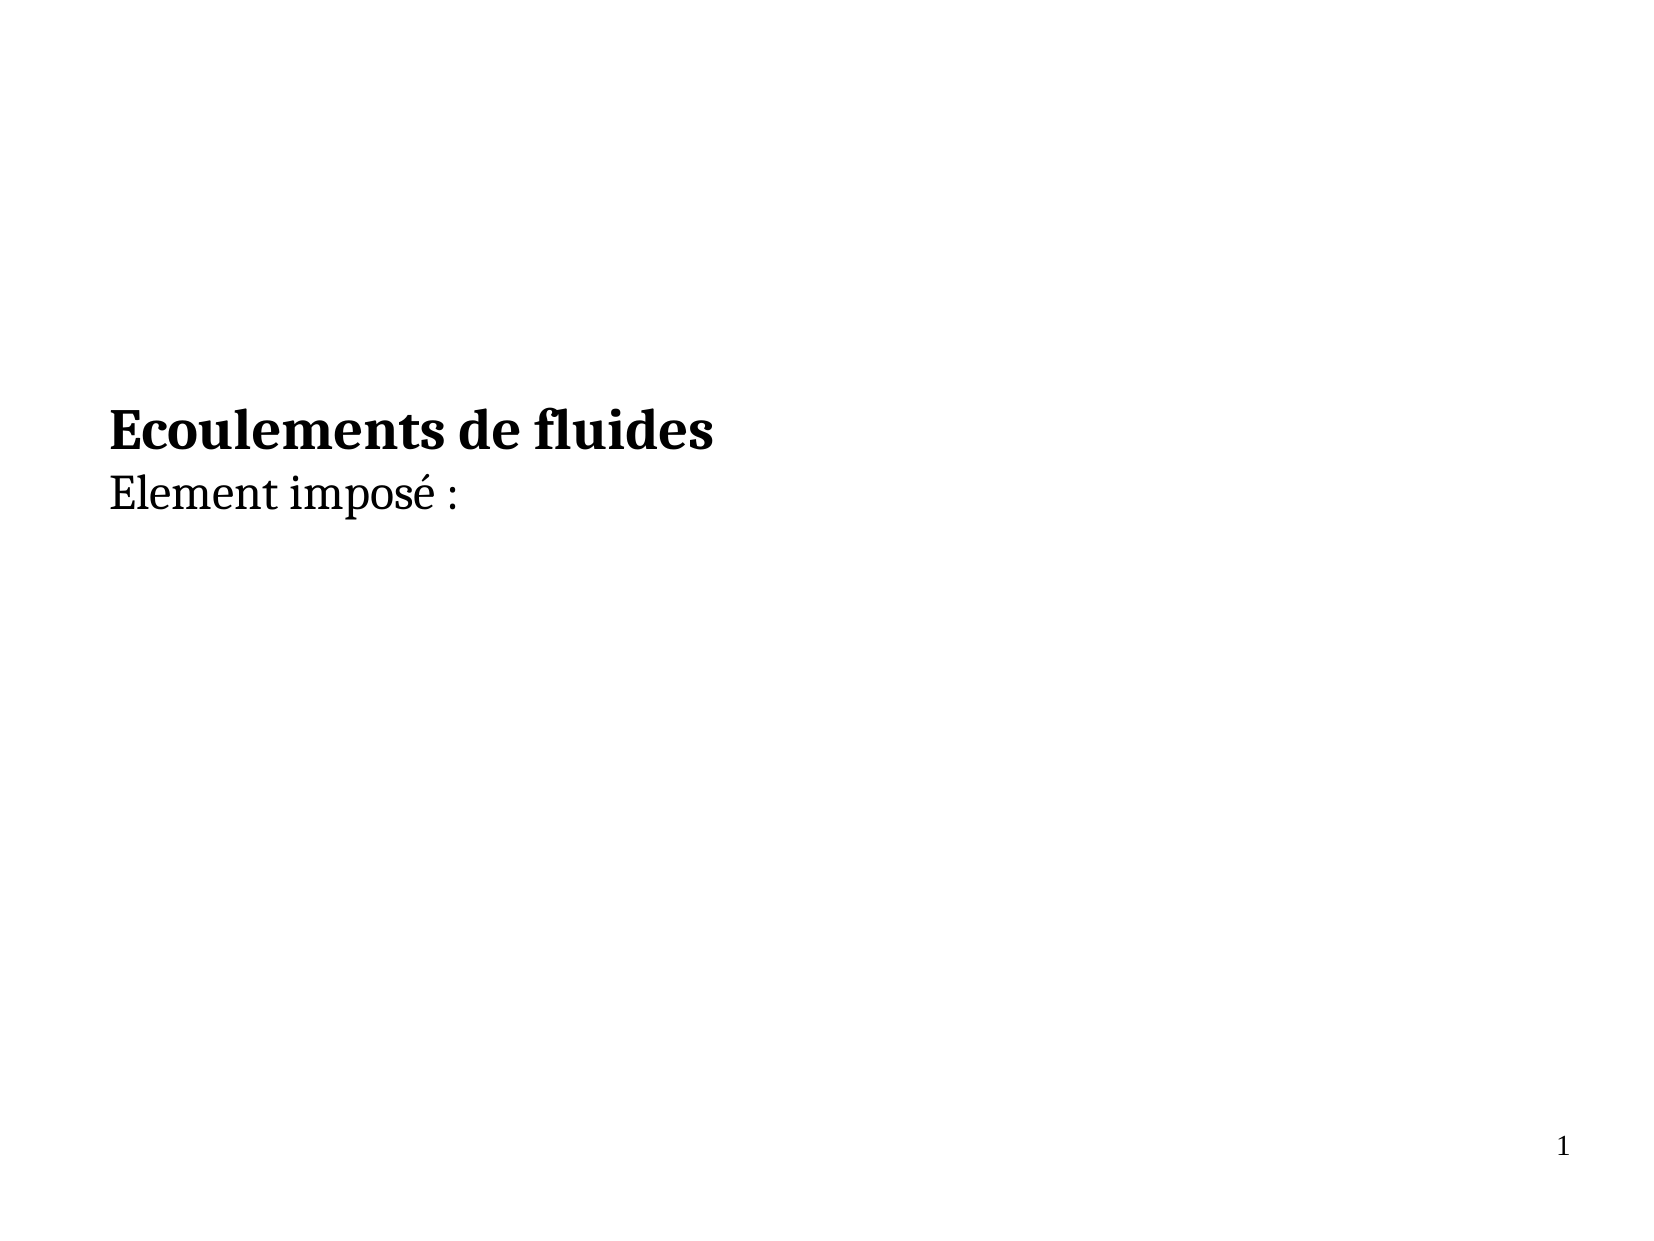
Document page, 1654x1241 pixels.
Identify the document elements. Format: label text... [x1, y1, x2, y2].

text_box Ecoulements de fluides Element imposé : [94, 389, 981, 532]
